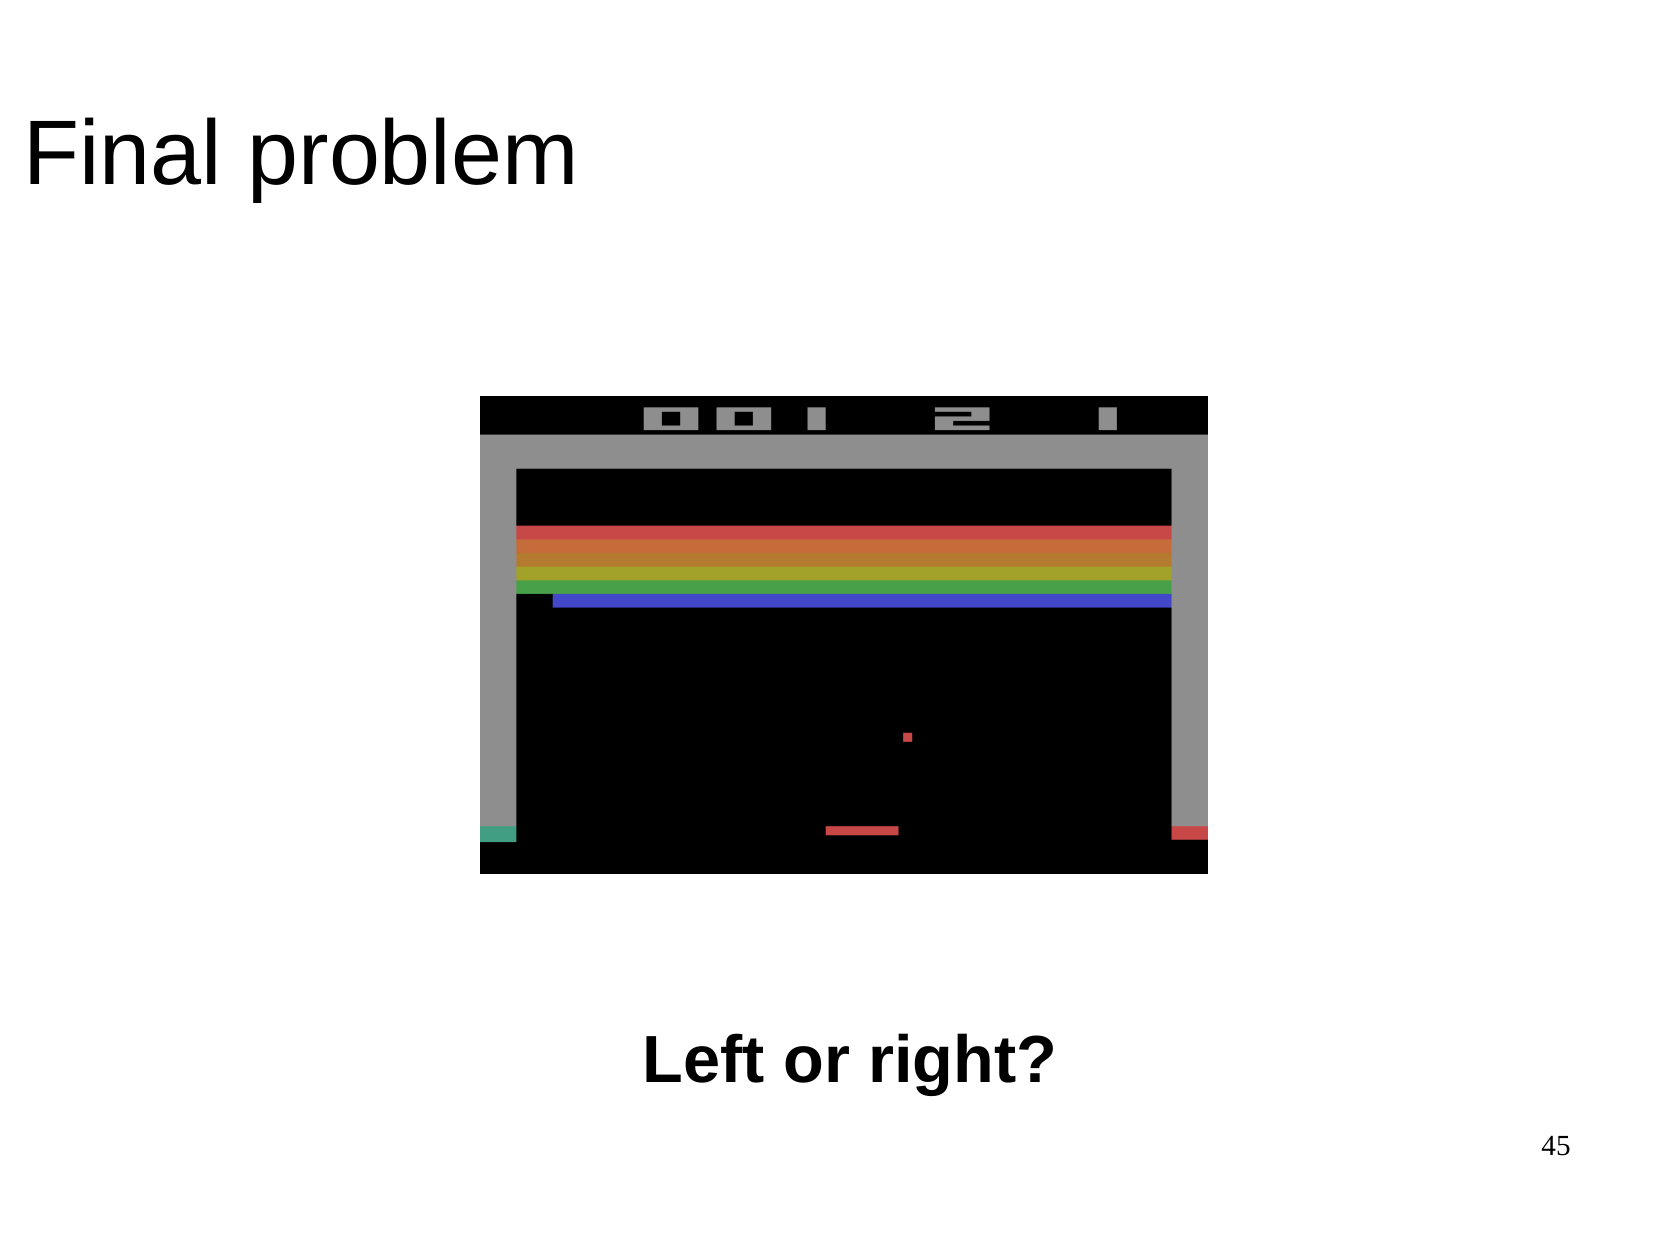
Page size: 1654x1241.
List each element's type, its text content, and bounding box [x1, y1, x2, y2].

title Final problem [23, 49, 1512, 257]
list Left or right? [527, 1022, 1103, 1241]
picture [480, 396, 1208, 874]
